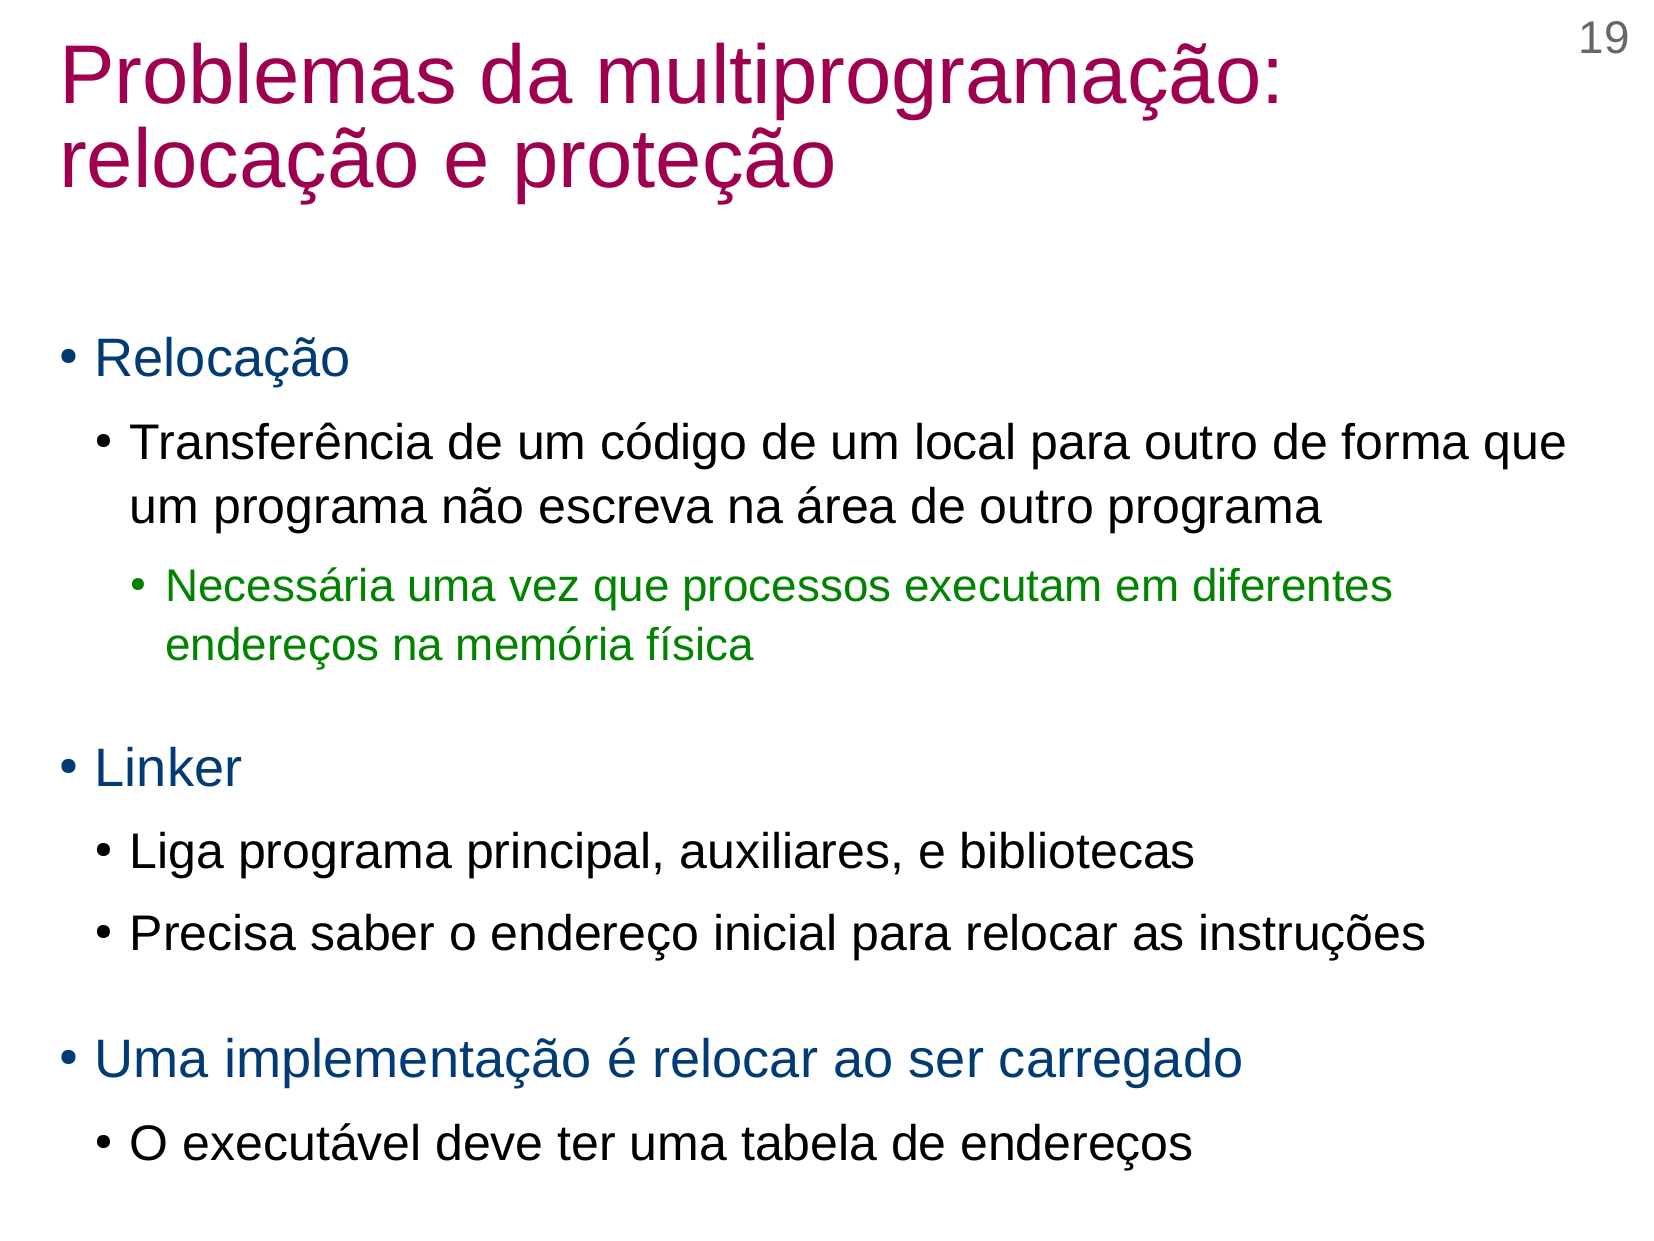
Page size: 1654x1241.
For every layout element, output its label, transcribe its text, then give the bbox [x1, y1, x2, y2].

title Problemas da multiprogramação: relocação e proteção [59, 4, 1595, 237]
list Relocação Transferência de um código de um local para outro de forma que um programa não escreva na área de outro programa Necessária uma vez que processos executam em diferentes endereços na memória física Linker Liga programa principal, auxiliares, e bibliotecas Precisa saber o endereço inicial para relocar as instruções Uma implementação é relocar ao ser carregado O executável deve ter uma tabela de endereços [59, 318, 1595, 1211]
